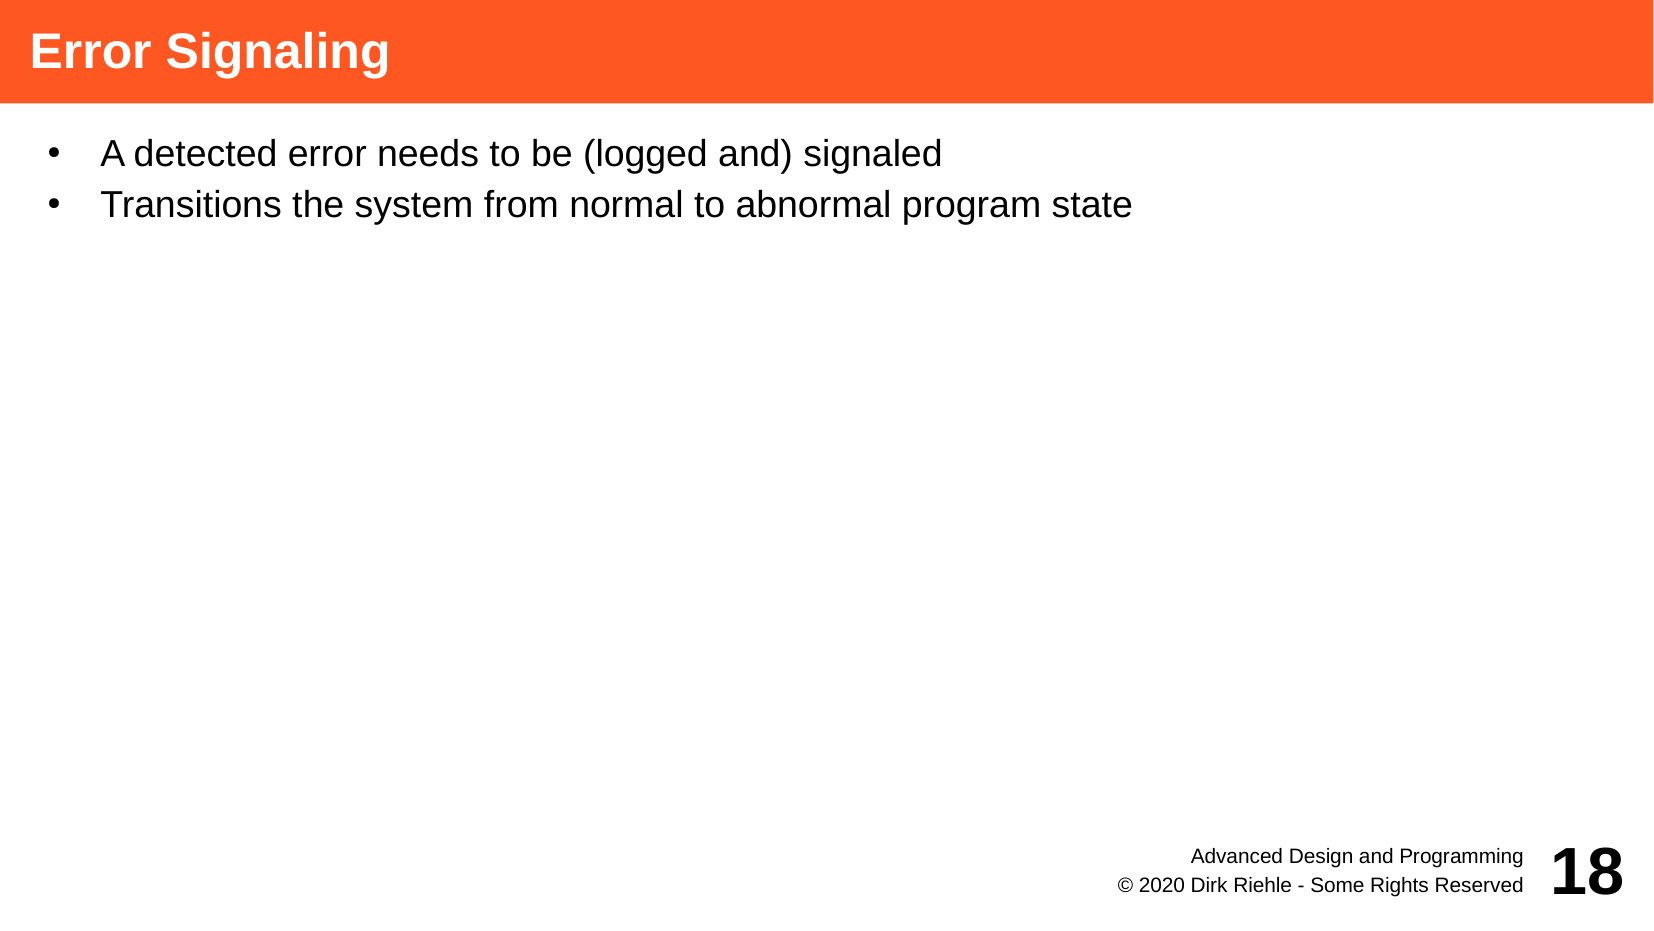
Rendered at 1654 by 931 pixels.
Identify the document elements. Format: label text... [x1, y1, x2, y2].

title Error Signaling [0, 0, 1654, 104]
list A detected error needs to be (logged and) signaled Transitions the system from normal to abnormal program state [29, 132, 1625, 813]
